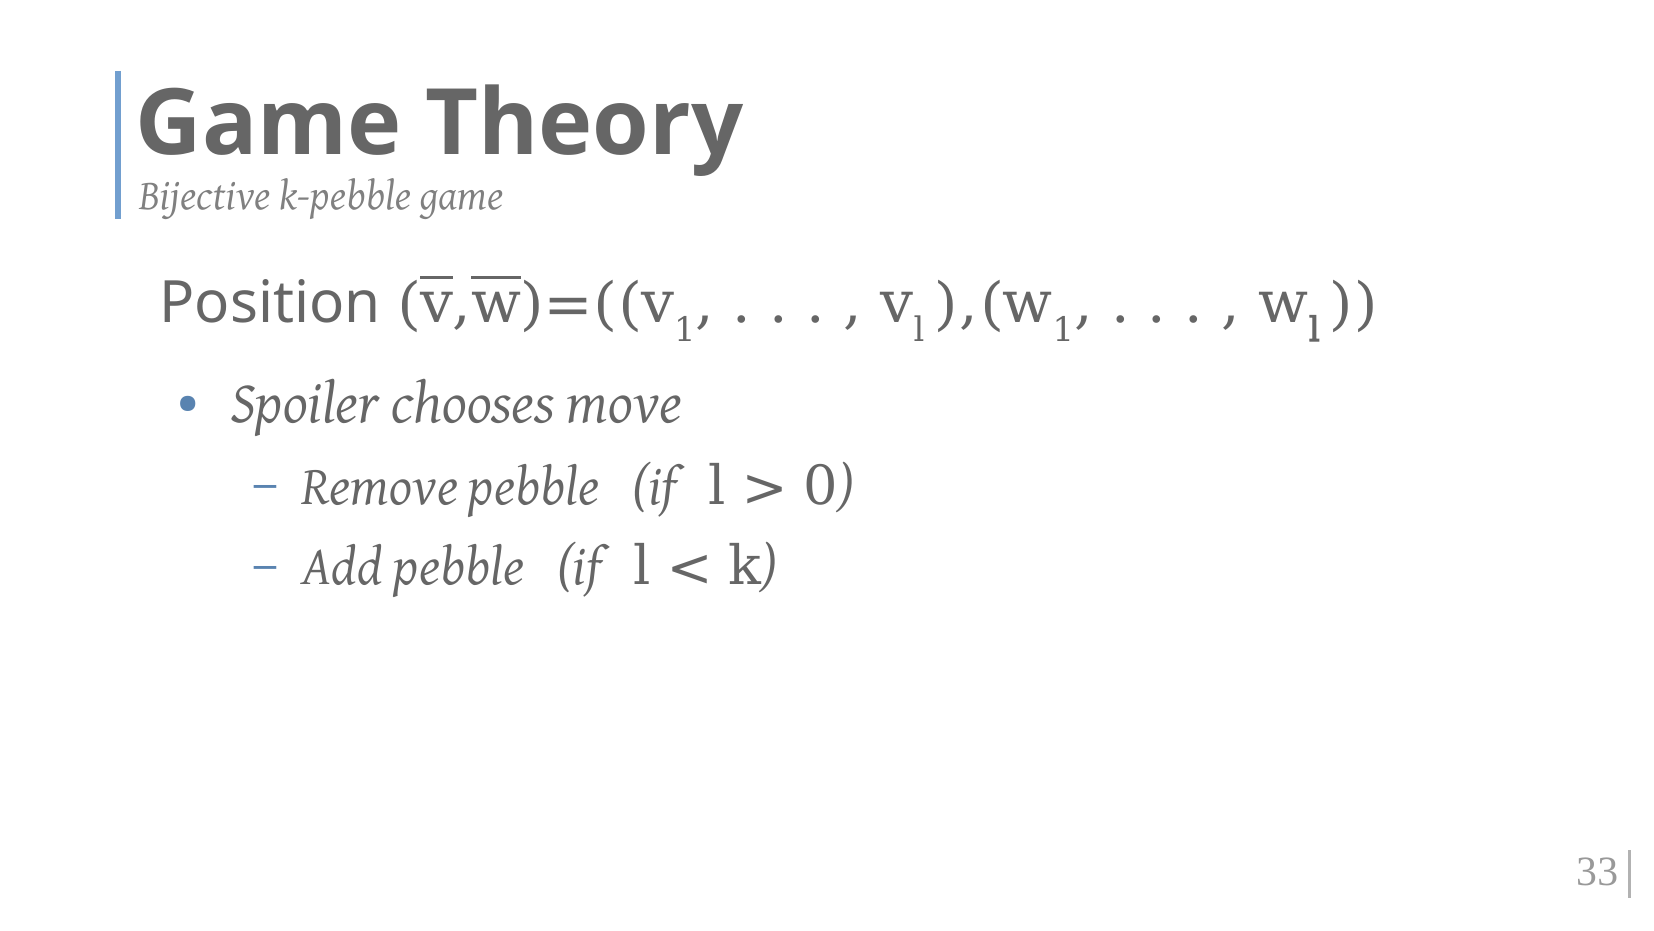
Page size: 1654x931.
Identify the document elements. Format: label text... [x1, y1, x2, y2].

text_box Bijective k-pebble game [124, 165, 721, 229]
title Game Theory [135, 60, 1601, 178]
list Position (v,w)=((v1, . . . , vl ),(w1, . . . , wl )) Spoiler chooses move Remove pebble (if l > 0) Add pebble (if l < k) [88, 259, 1560, 865]
